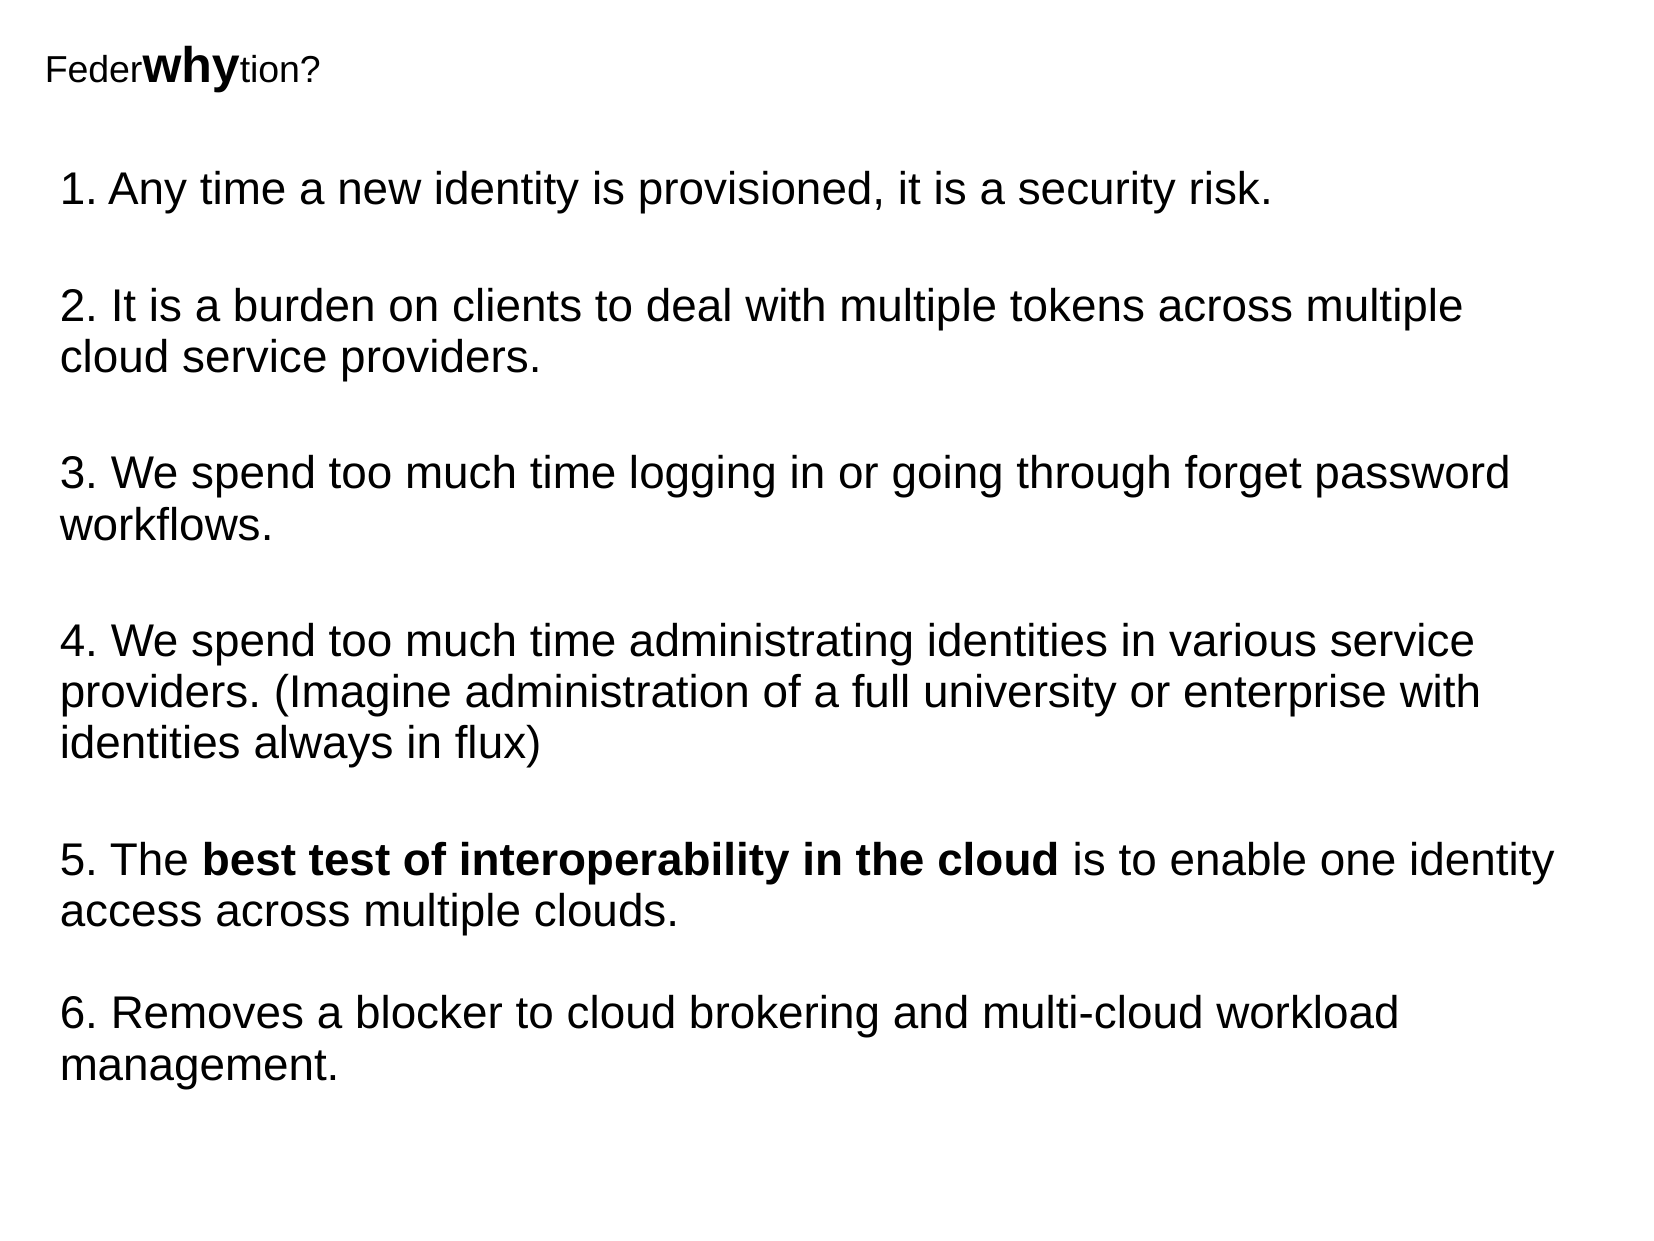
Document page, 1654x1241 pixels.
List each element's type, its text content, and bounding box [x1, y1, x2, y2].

text_box 1. Any time a new identity is provisioned, it is a security risk. 2. It is a burden on clients to deal with multiple tokens across multiple cloud service providers. 3. We spend too much time logging in or going through forget password workflows. 4. We spend too much time administrating identities in various service providers. (Imagine administration of a full university or enterprise with identities always in flux) 5. The best test of interoperability in the cloud is to enable one identity access across multiple clouds. 6. Removes a blocker to cloud brokering and multi-cloud workload management. [45, 156, 1576, 1241]
text_box Federwhytion? [30, 30, 526, 102]
